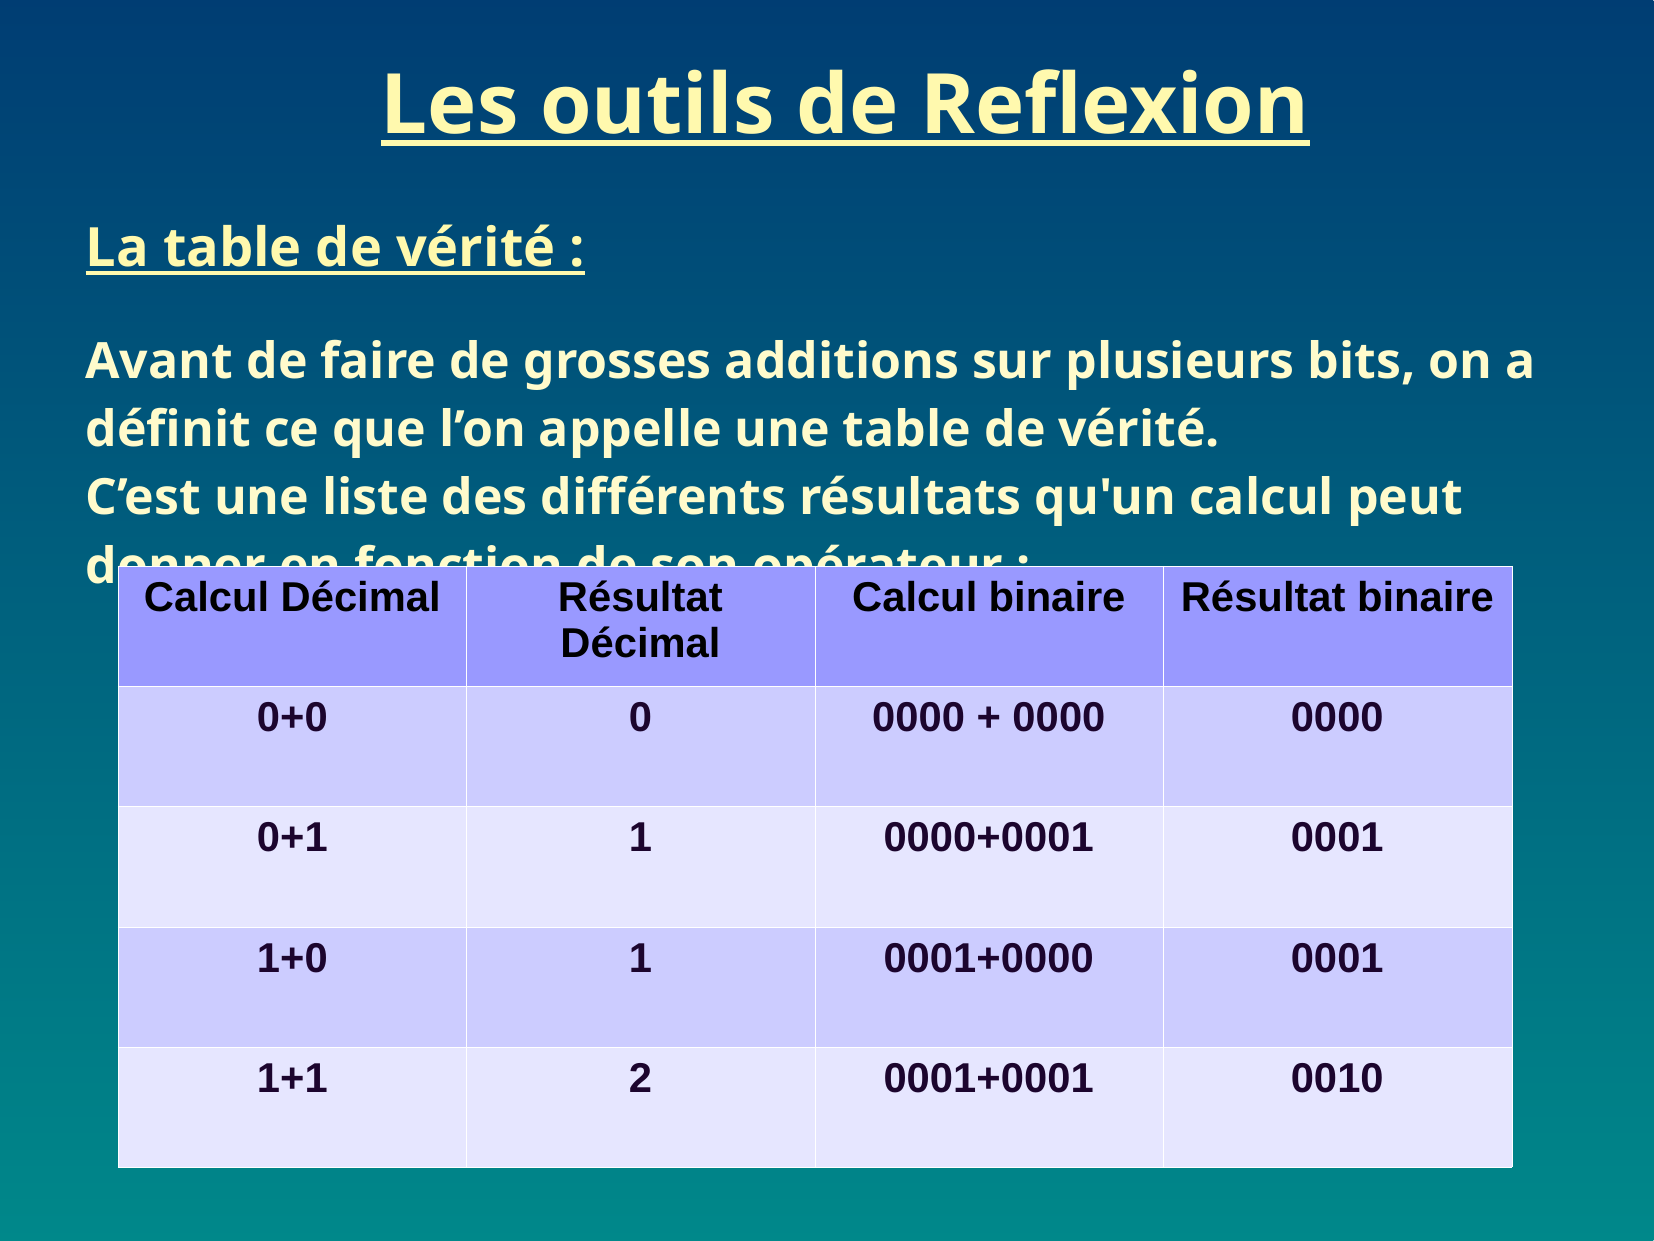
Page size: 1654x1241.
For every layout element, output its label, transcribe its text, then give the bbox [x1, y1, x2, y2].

text_box La table de vérité : Avant de faire de grosses additions sur plusieurs bits, on a définit ce que l’on appelle une table de vérité. C’est une liste des différents résultats qu'un calcul peut donner en fonction de son opérateur : [70, 201, 1595, 532]
table_cell 2 [467, 1048, 815, 1167]
table_cell 0001+0000 [816, 928, 1163, 1047]
table_header Calcul binaire [816, 567, 1163, 686]
table_cell 0001 [1164, 928, 1512, 1047]
table_cell 0001 [1164, 807, 1512, 927]
table_cell 0 [467, 687, 815, 806]
table_cell 0+1 [119, 807, 466, 927]
table_cell 0+0 [119, 687, 466, 806]
table_cell 0010 [1164, 1048, 1512, 1167]
text_box Les outils de Reflexion [366, 37, 1215, 142]
table_cell 0000 [1164, 687, 1512, 806]
table_cell 0001+0001 [816, 1048, 1163, 1167]
table_header Résultat Décimal [467, 567, 815, 686]
table_cell 0000+0001 [816, 807, 1163, 927]
table_header Résultat binaire [1164, 567, 1512, 686]
table_cell 1+1 [119, 1048, 466, 1167]
table_header Calcul Décimal [119, 567, 466, 686]
table_cell 1 [467, 807, 815, 927]
table_cell 1+0 [119, 928, 466, 1047]
table_cell 0000 + 0000 [816, 687, 1163, 806]
table_cell 1 [467, 928, 815, 1047]
